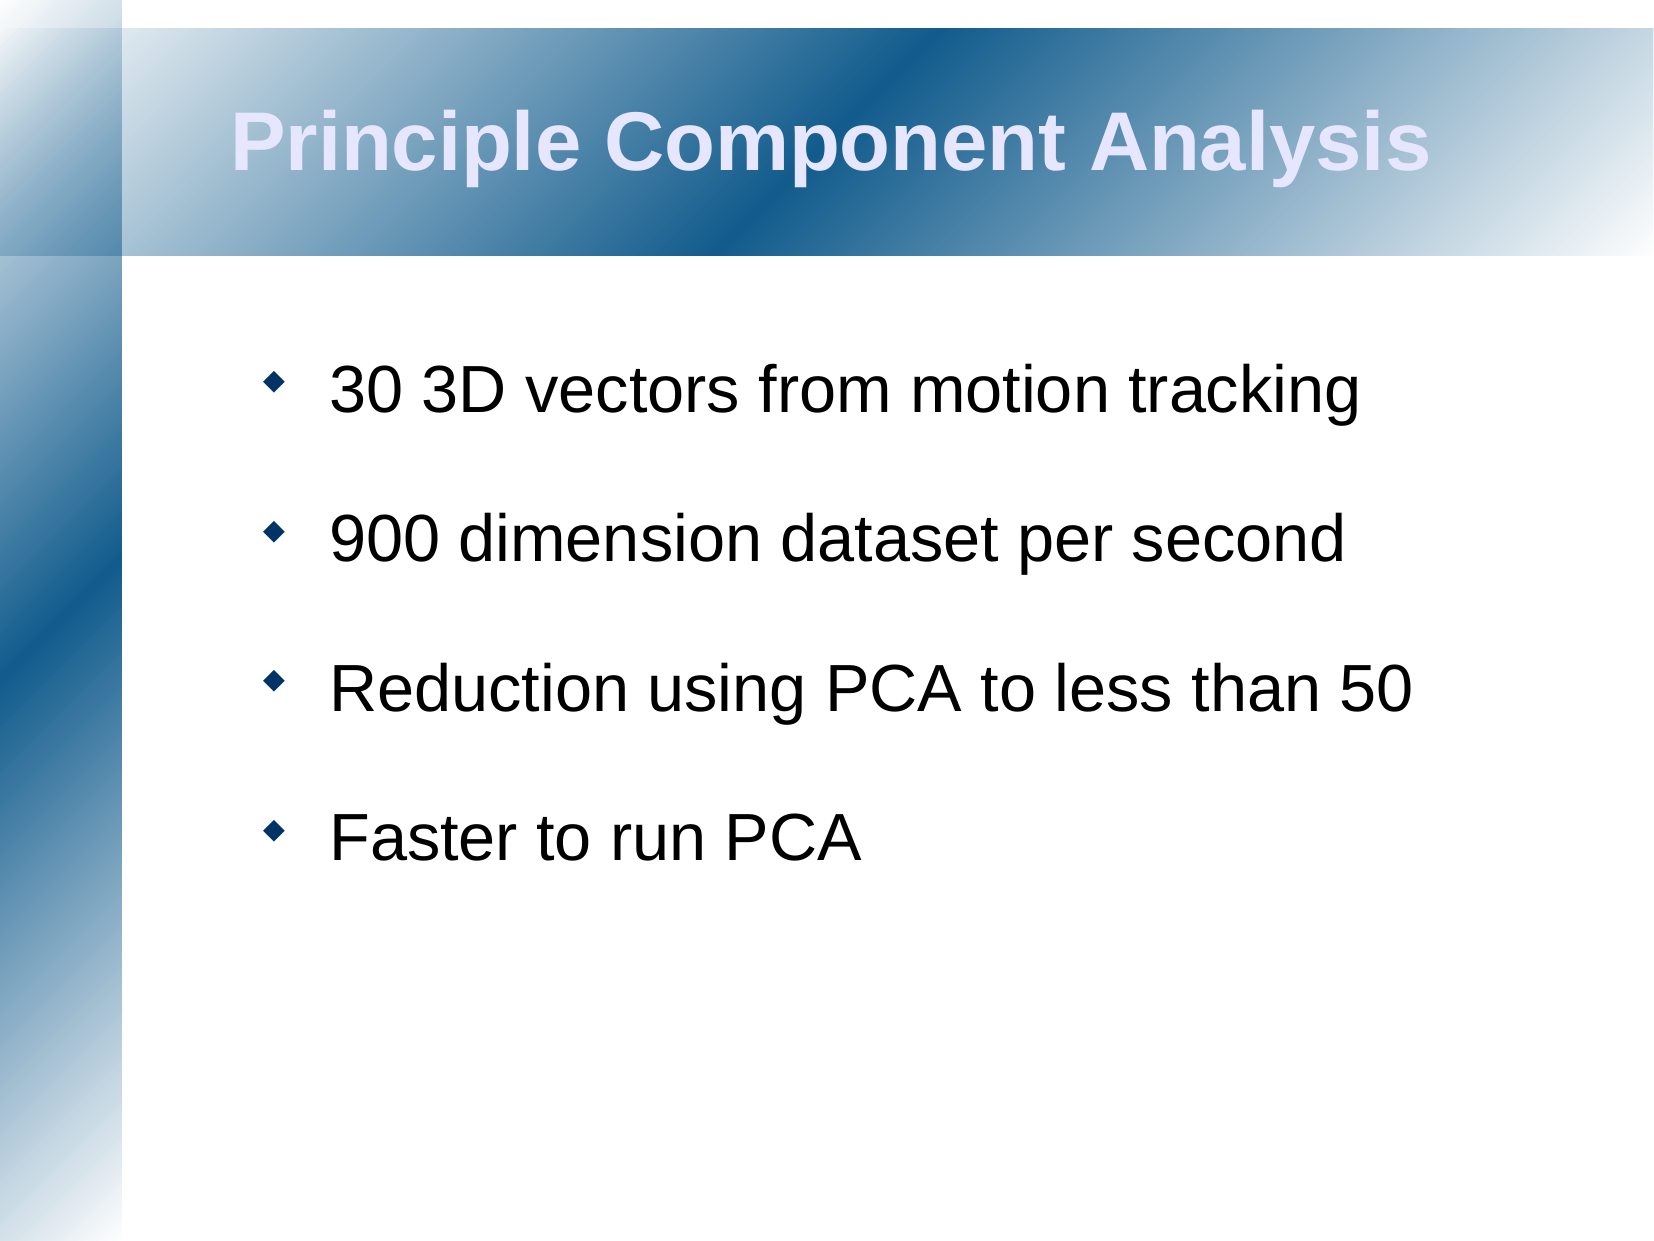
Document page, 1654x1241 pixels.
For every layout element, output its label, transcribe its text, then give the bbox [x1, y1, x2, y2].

title Principle Component Analysis [125, 37, 1538, 246]
list 30 3D vectors from motion tracking 900 dimension dataset per second Reduction using PCA to less than 50 Faster to run PCA [258, 351, 1633, 1207]
